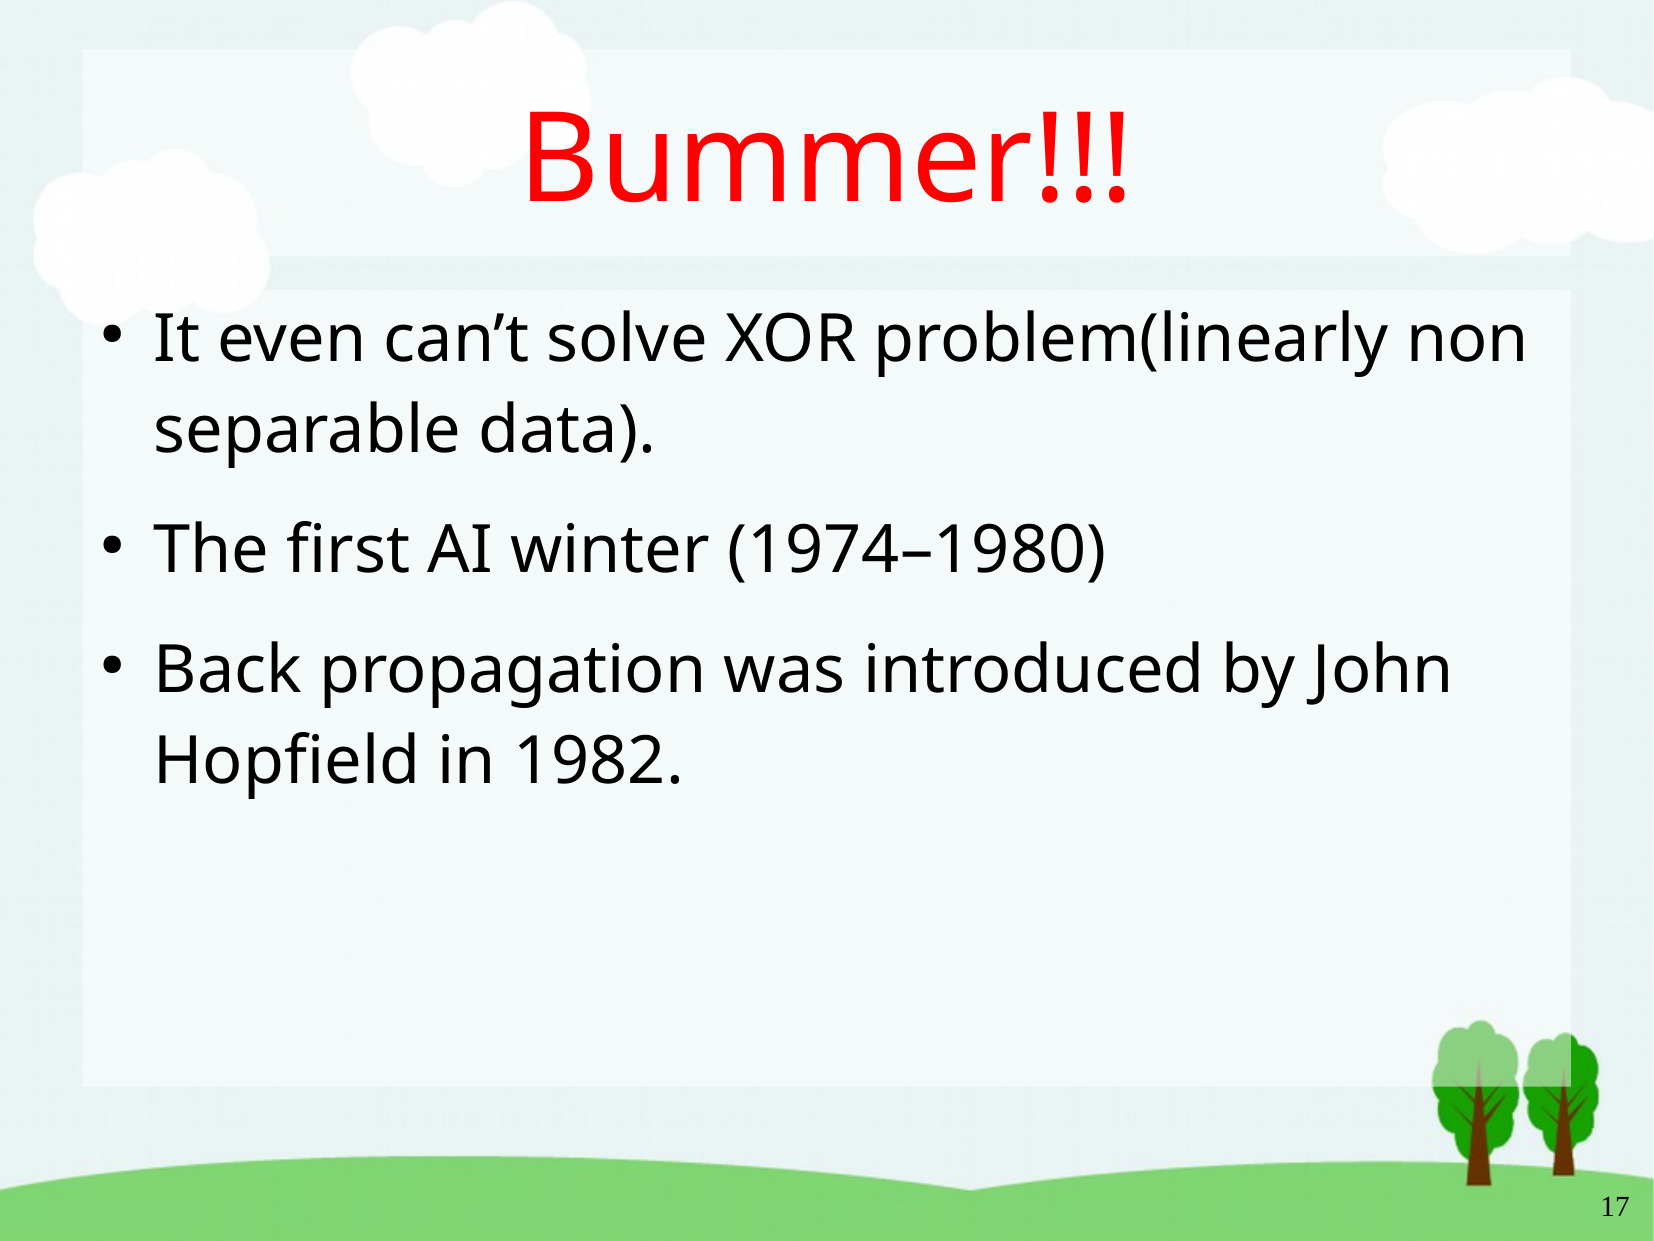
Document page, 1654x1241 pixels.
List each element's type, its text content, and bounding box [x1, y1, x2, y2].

picture [0, 0, 1654, 1241]
title Bummer!!! [82, 49, 1571, 257]
list It even can’t solve XOR problem(linearly non separable data). The first AI winter (1974–1980) Back propagation was introduced by John Hopfield in 1982. [82, 290, 1571, 1087]
